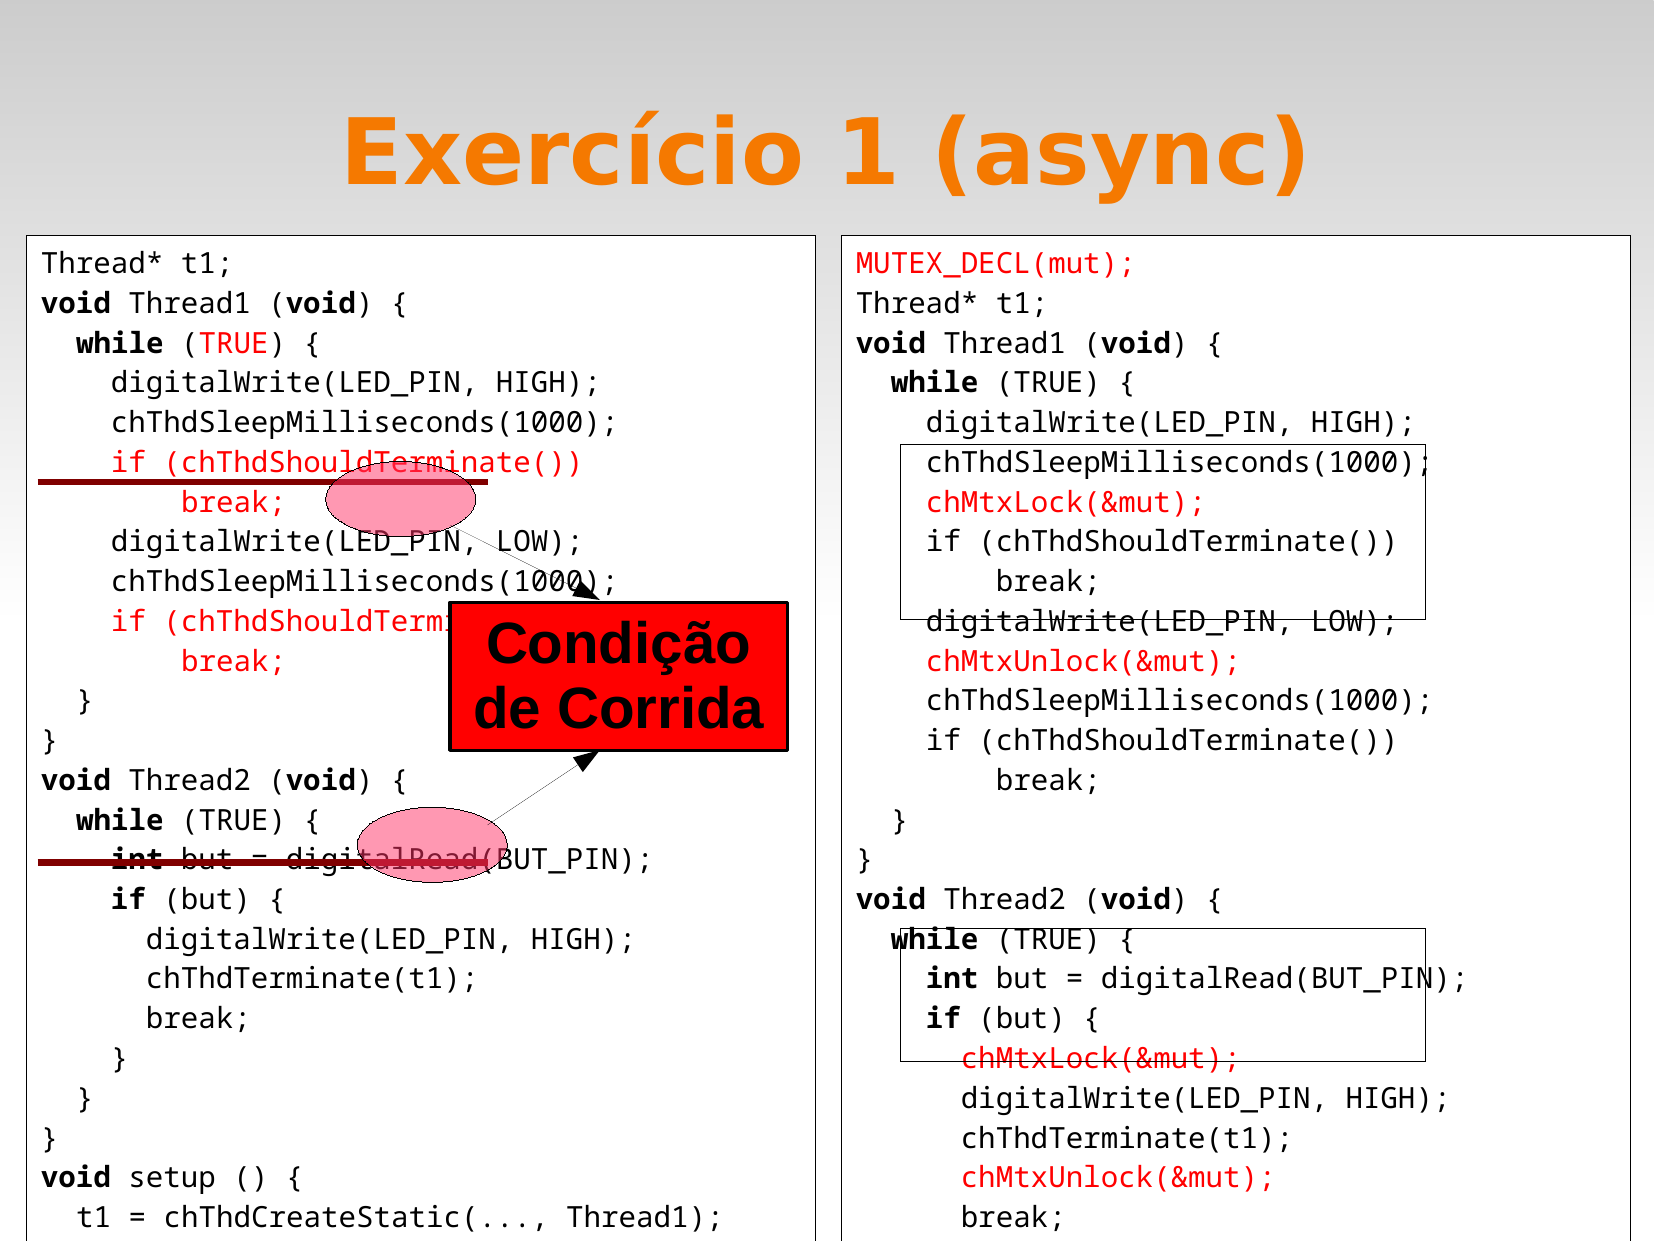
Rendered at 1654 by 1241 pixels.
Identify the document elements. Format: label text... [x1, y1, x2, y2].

text_box Condição de Corrida [450, 602, 788, 751]
title Exercício 1 (async) [82, 49, 1571, 257]
text_box [357, 807, 508, 883]
text_box [325, 461, 476, 537]
text_box Thread* t1; void Thread1 (void) { while (TRUE) { digitalWrite(LED_PIN, HIGH); chThdSleepMilliseconds(1000); if (chThdShouldTerminate()) break; digitalWrite(LED_PIN, LOW); chThdSleepMilliseconds(1000); if (chThdShouldTerminate()) break; } } void Thread2 (void) { while (TRUE) { int but = digitalRead(BUT_PIN); if (but) { digitalWrite(LED_PIN, HIGH); chThdTerminate(t1); break; } } } void setup () { t1 = chThdCreateStatic(..., Thread1); chThdCreateStatic(..., Thread2); } [26, 235, 816, 1176]
text_box MUTEX_DECL(mut); Thread* t1; void Thread1 (void) { while (TRUE) { digitalWrite(LED_PIN, HIGH); chThdSleepMilliseconds(1000); chMtxLock(&mut); if (chThdShouldTerminate()) break; digitalWrite(LED_PIN, LOW); chMtxUnlock(&mut); chThdSleepMilliseconds(1000); if (chThdShouldTerminate()) break; } } void Thread2 (void) { while (TRUE) { int but = digitalRead(BUT_PIN); if (but) { chMtxLock(&mut); digitalWrite(LED_PIN, HIGH); chThdTerminate(t1); chMtxUnlock(&mut); break; } } } void setup () { t1 = chThdCreateStatic(..., Thread1); chThdCreateStatic(..., Thread2); } [841, 235, 1631, 1241]
